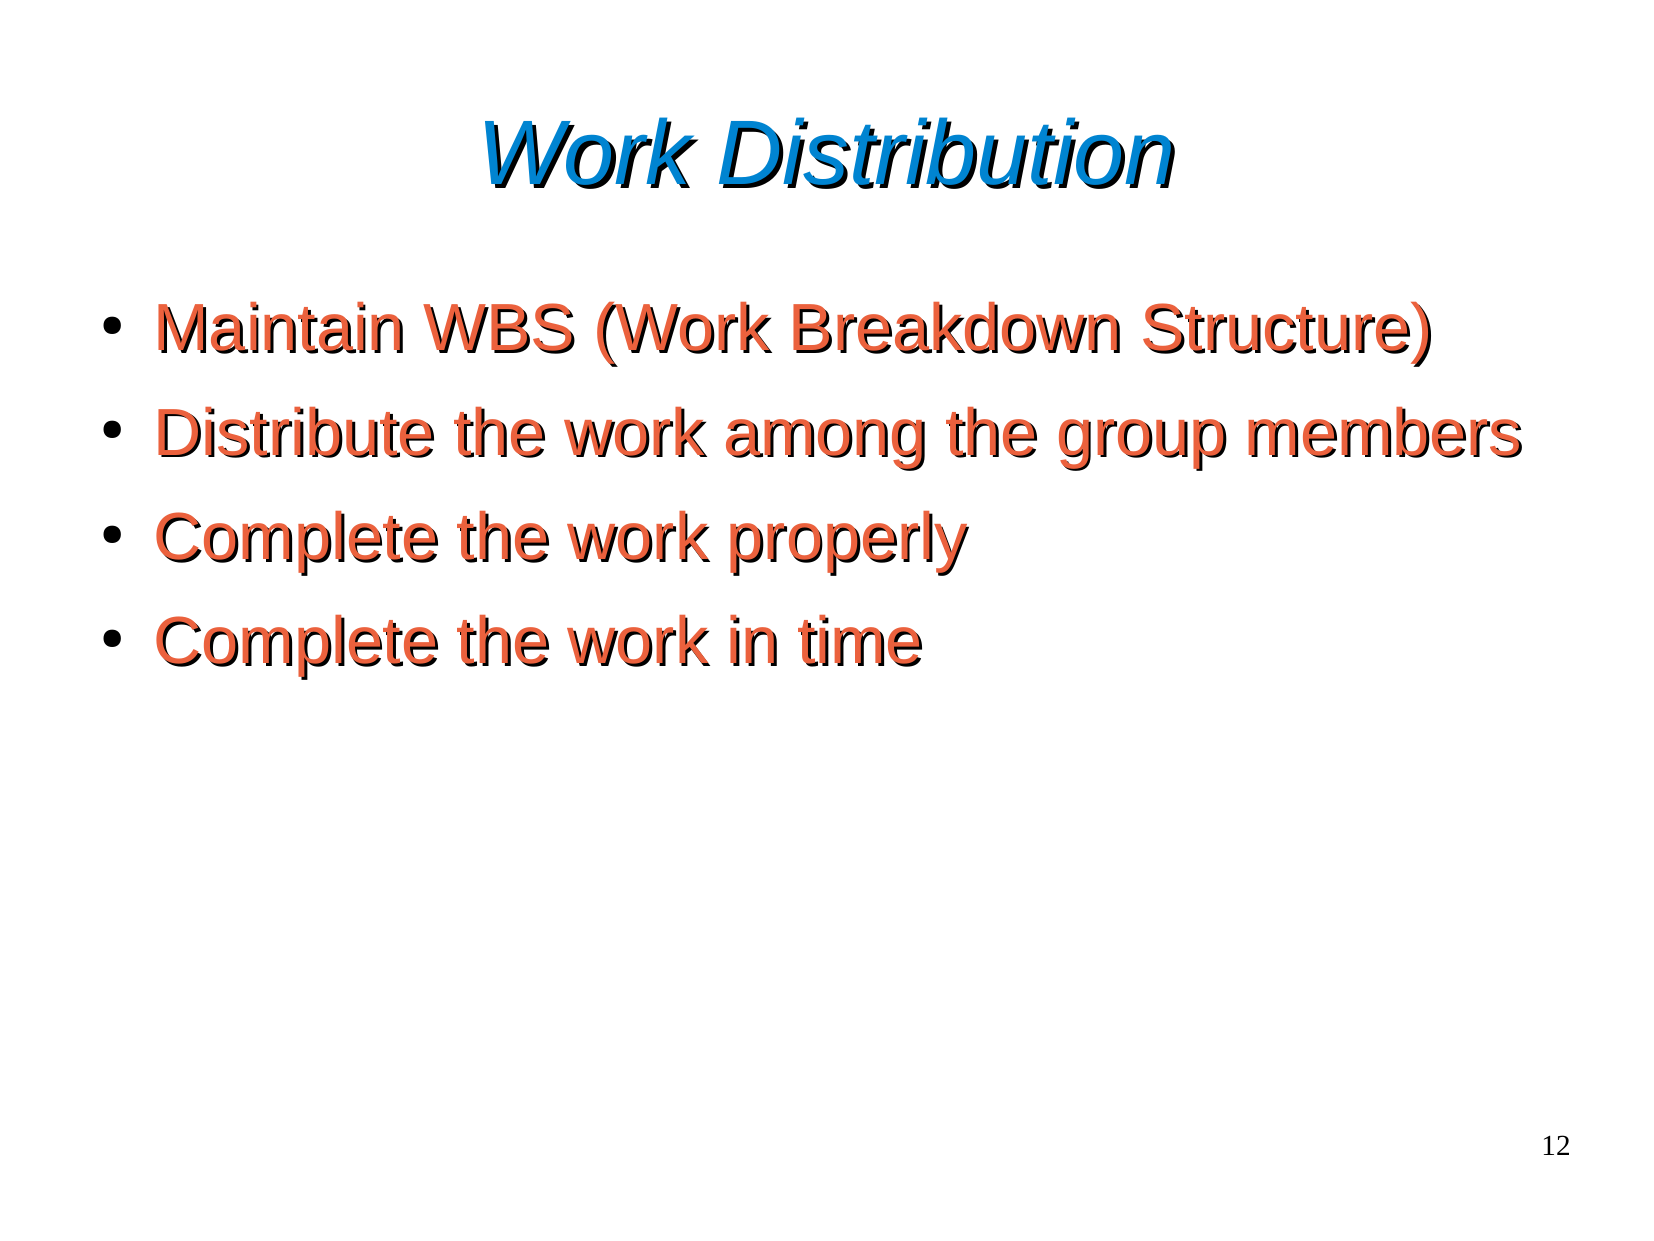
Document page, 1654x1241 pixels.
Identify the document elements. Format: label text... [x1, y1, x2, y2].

title Work Distribution [82, 49, 1571, 257]
list Maintain WBS (Work Breakdown Structure) Distribute the work among the group members Complete the work properly Complete the work in time [82, 290, 1538, 1010]
